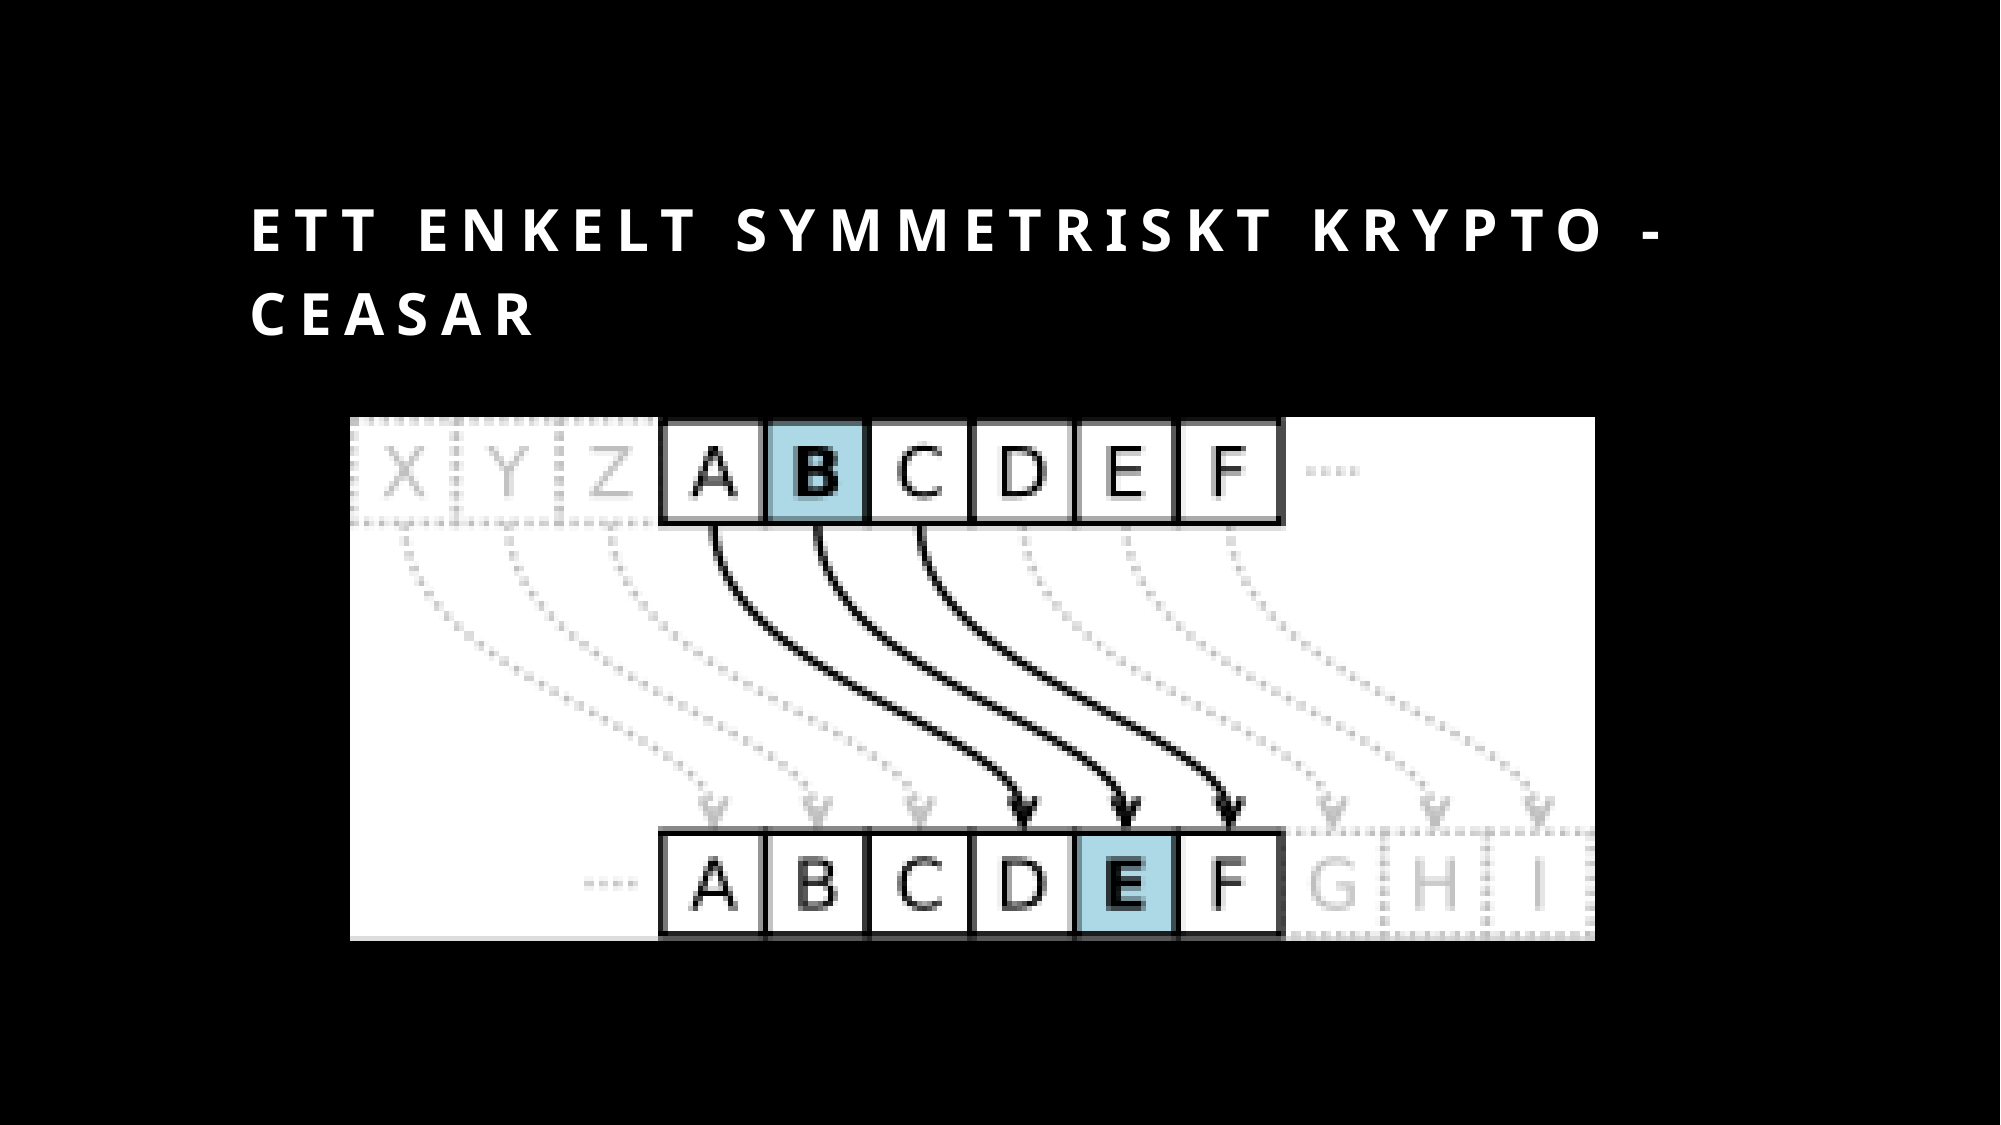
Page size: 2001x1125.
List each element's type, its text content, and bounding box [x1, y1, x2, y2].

picture [350, 417, 1595, 941]
title Ett enkelt symmetriskt krypto - Ceasar [234, 171, 1750, 313]
